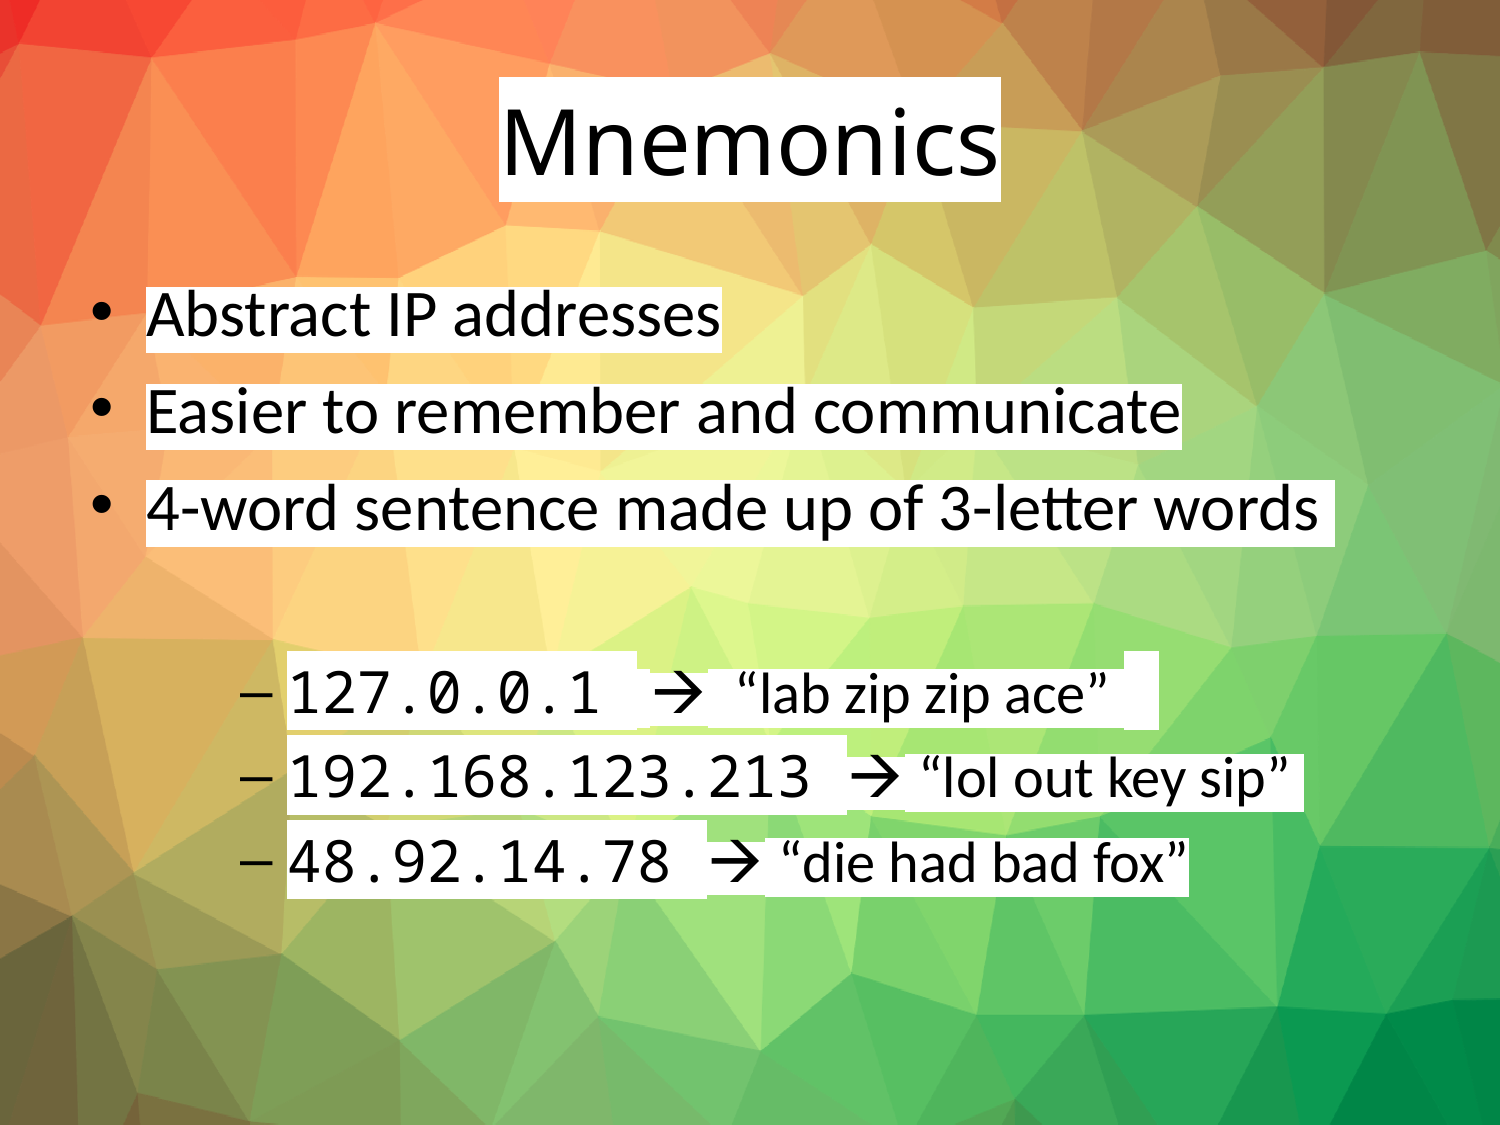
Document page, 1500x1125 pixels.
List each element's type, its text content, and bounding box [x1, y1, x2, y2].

list Abstract IP addresses Easier to remember and communicate 4-word sentence made up of 3-letter words 127.0.0.1  “lab zip zip ace” 192.168.123.213  “lol out key sip” 48.92.14.78  “die had bad fox” [75, 262, 1426, 1005]
title Mnemonics [75, 45, 1426, 233]
picture [0, 0, 1500, 1125]
